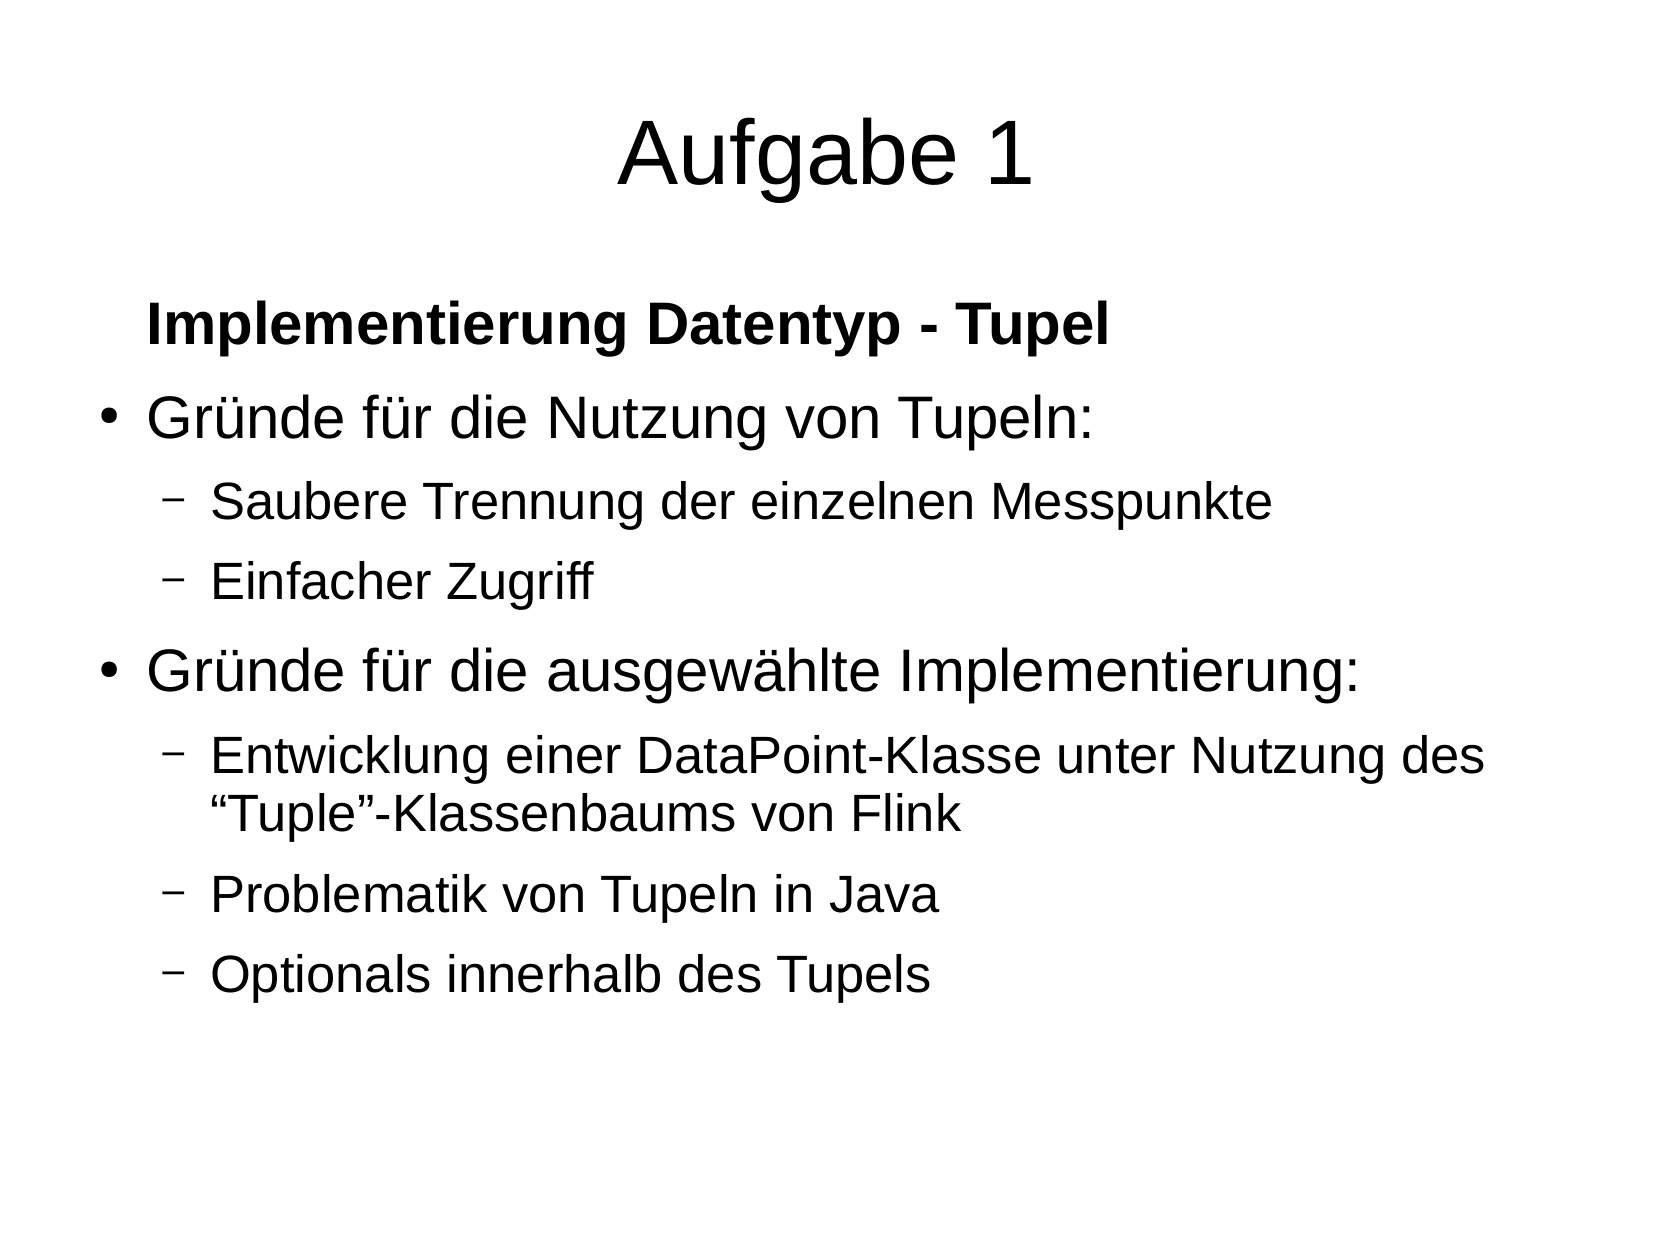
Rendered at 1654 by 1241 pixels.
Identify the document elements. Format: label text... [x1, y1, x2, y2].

title Aufgabe 1 [82, 49, 1571, 257]
list Implementierung Datentyp - Tupel Gründe für die Nutzung von Tupeln: Saubere Trennung der einzelnen Messpunkte Einfacher Zugriff Gründe für die ausgewählte Implementierung: Entwicklung einer DataPoint-Klasse unter Nutzung des “Tuple”-Klassenbaums von Flink Problematik von Tupeln in Java Optionals innerhalb des Tupels [82, 290, 1571, 1010]
